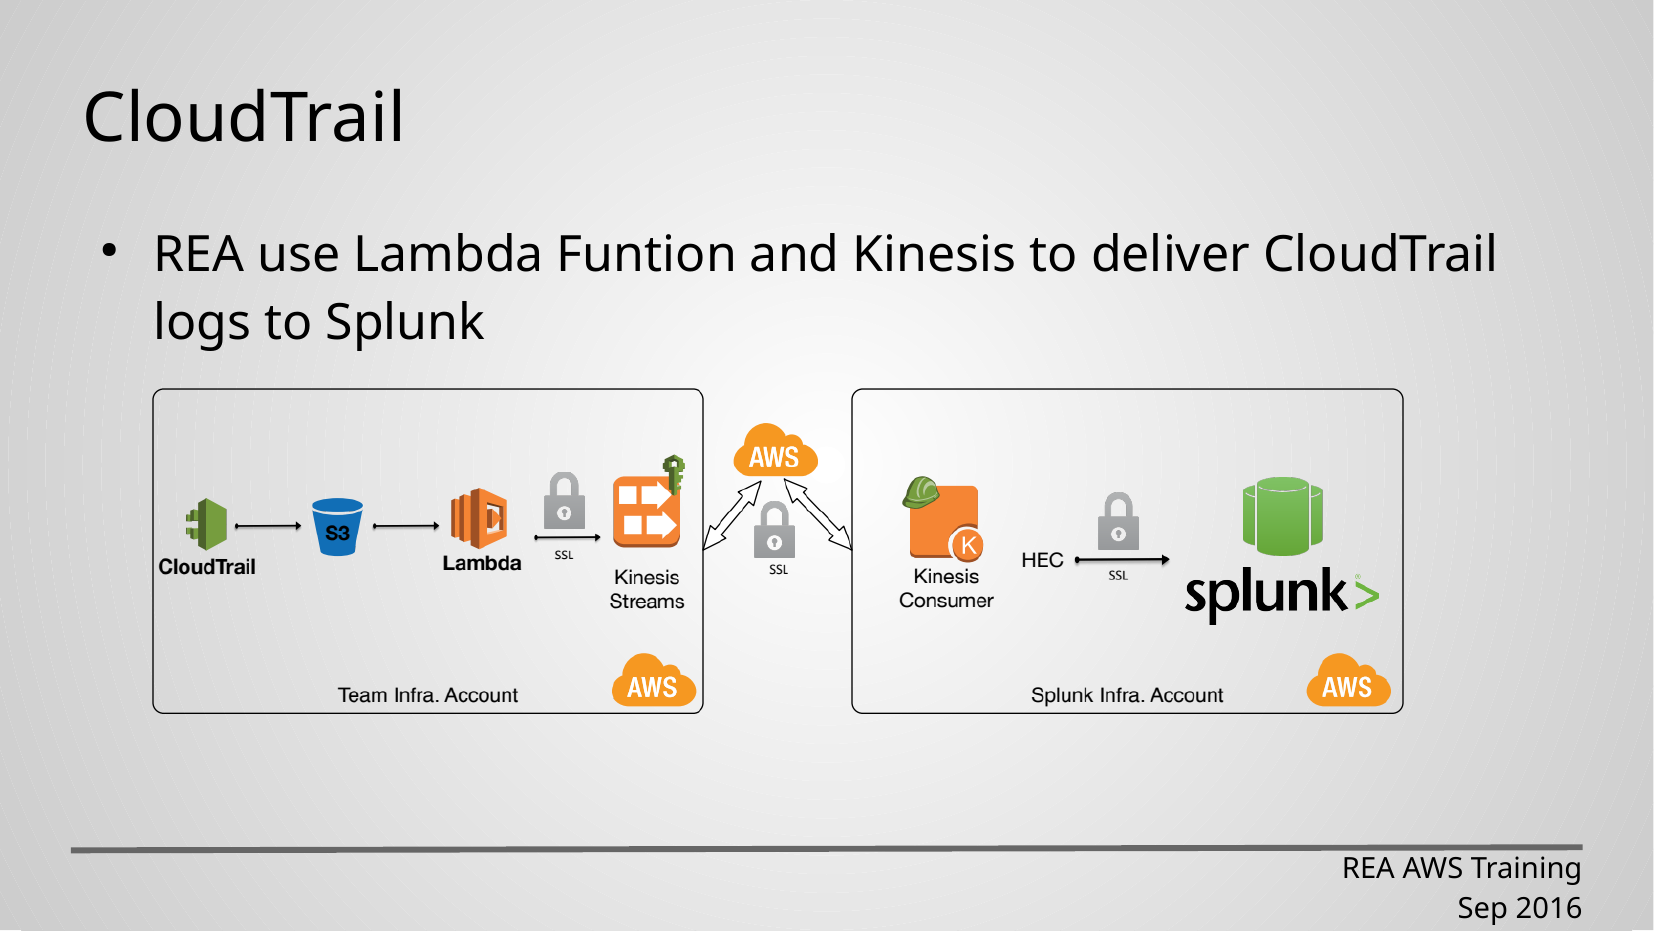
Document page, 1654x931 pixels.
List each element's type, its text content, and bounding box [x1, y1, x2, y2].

title CloudTrail [82, 36, 1571, 193]
list REA use Lambda Funtion and Kinesis to deliver CloudTrail logs to Splunk [82, 217, 1571, 827]
